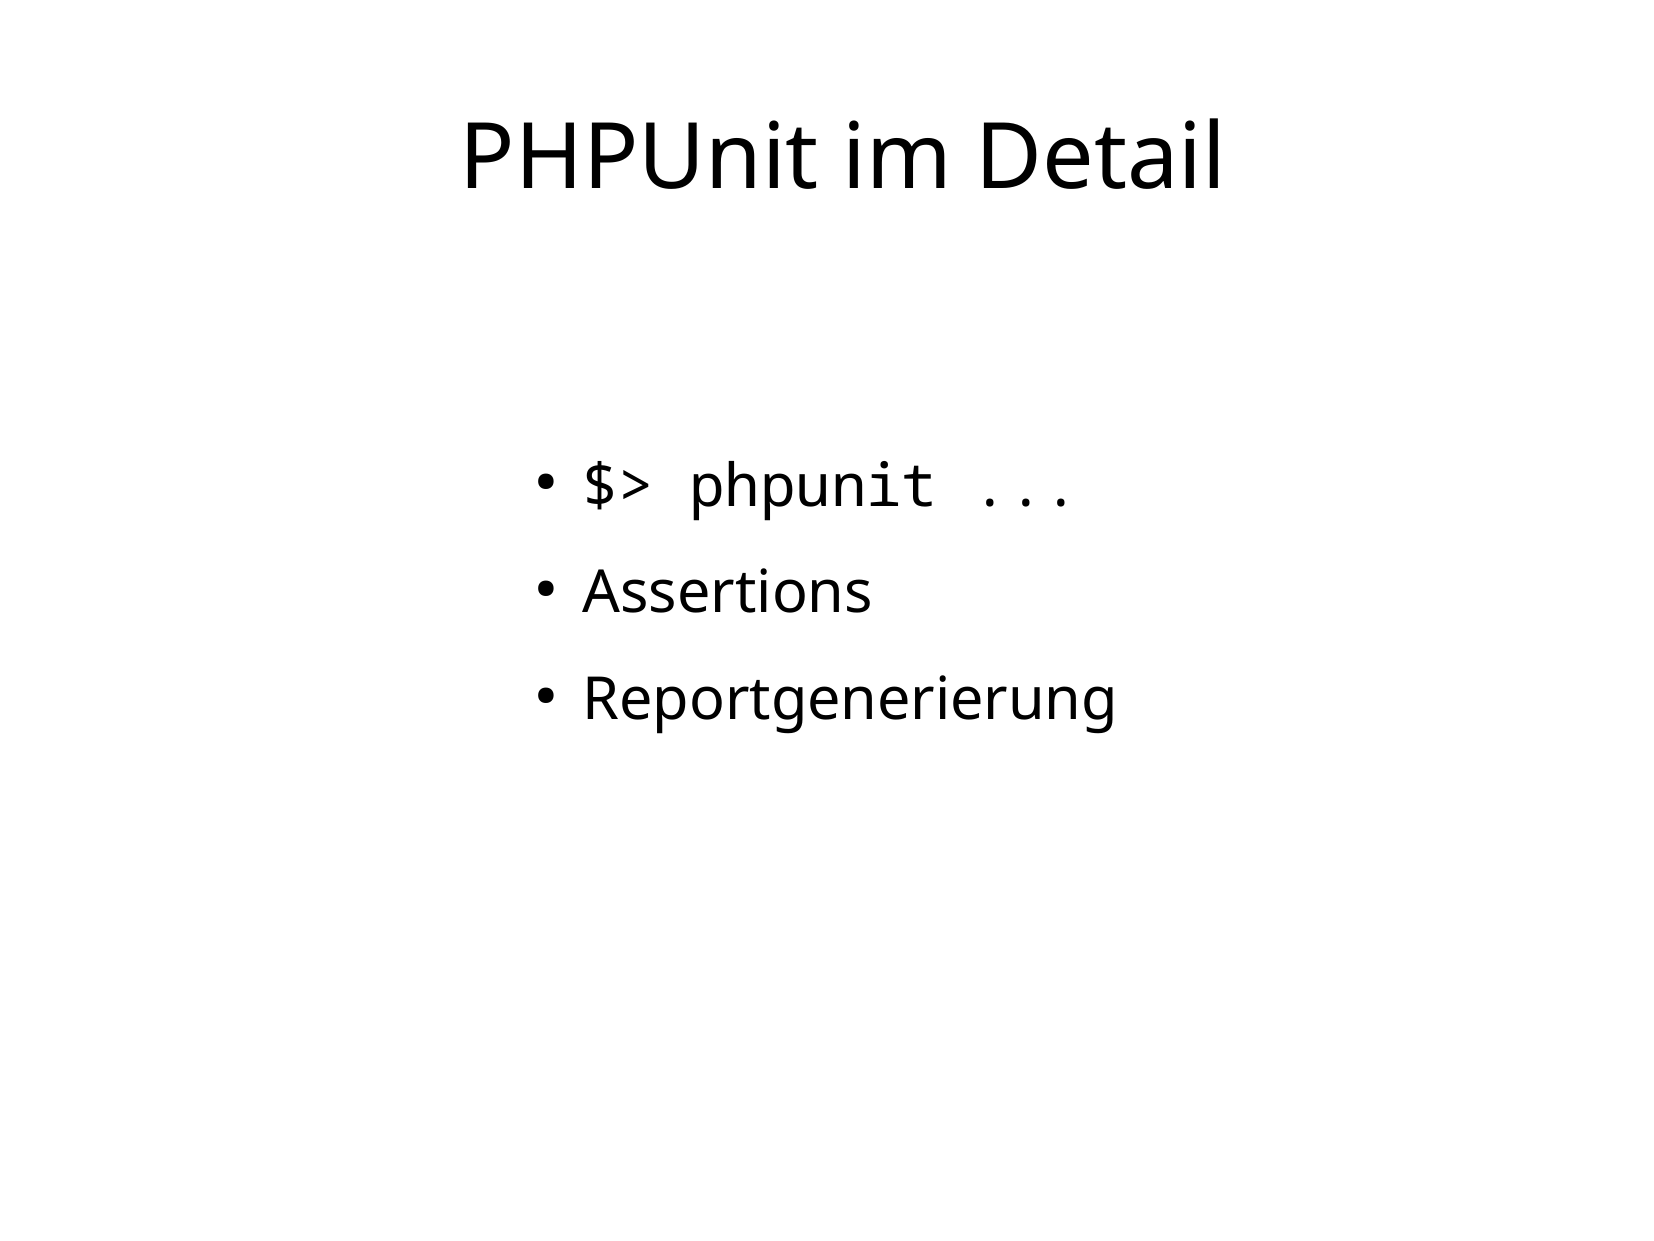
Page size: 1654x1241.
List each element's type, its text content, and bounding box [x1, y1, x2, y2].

list $> phpunit ... Assertions Reportgenerierung [519, 442, 1176, 744]
title PHPUnit im Detail [82, 56, 1571, 250]
